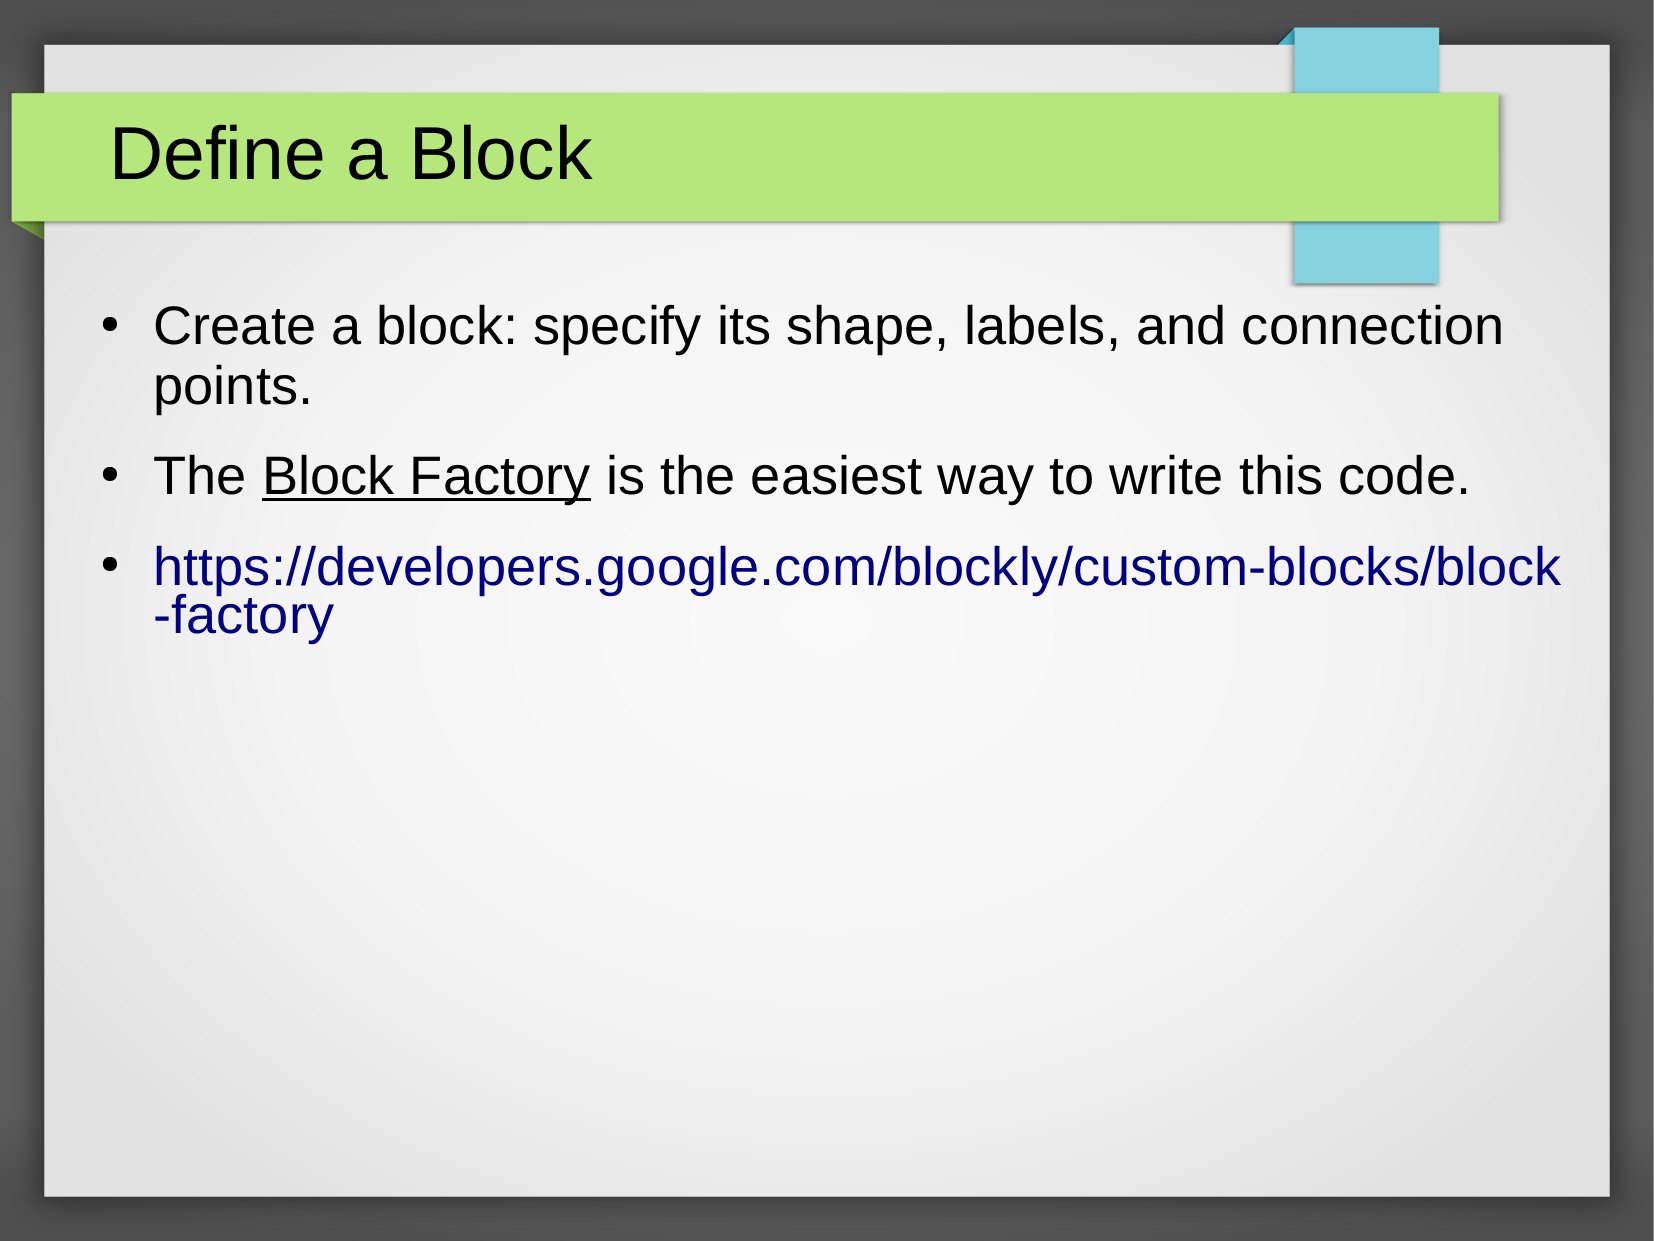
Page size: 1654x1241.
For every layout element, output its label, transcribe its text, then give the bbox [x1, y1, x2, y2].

picture [0, 0, 1654, 1241]
title Define a Block [82, 94, 1264, 213]
list Create a block: specify its shape, labels, and connection points. The Block Factory is the easiest way to write this code. https://developers.google.com/blockly/custom-blocks/block-factory [82, 295, 1571, 1015]
